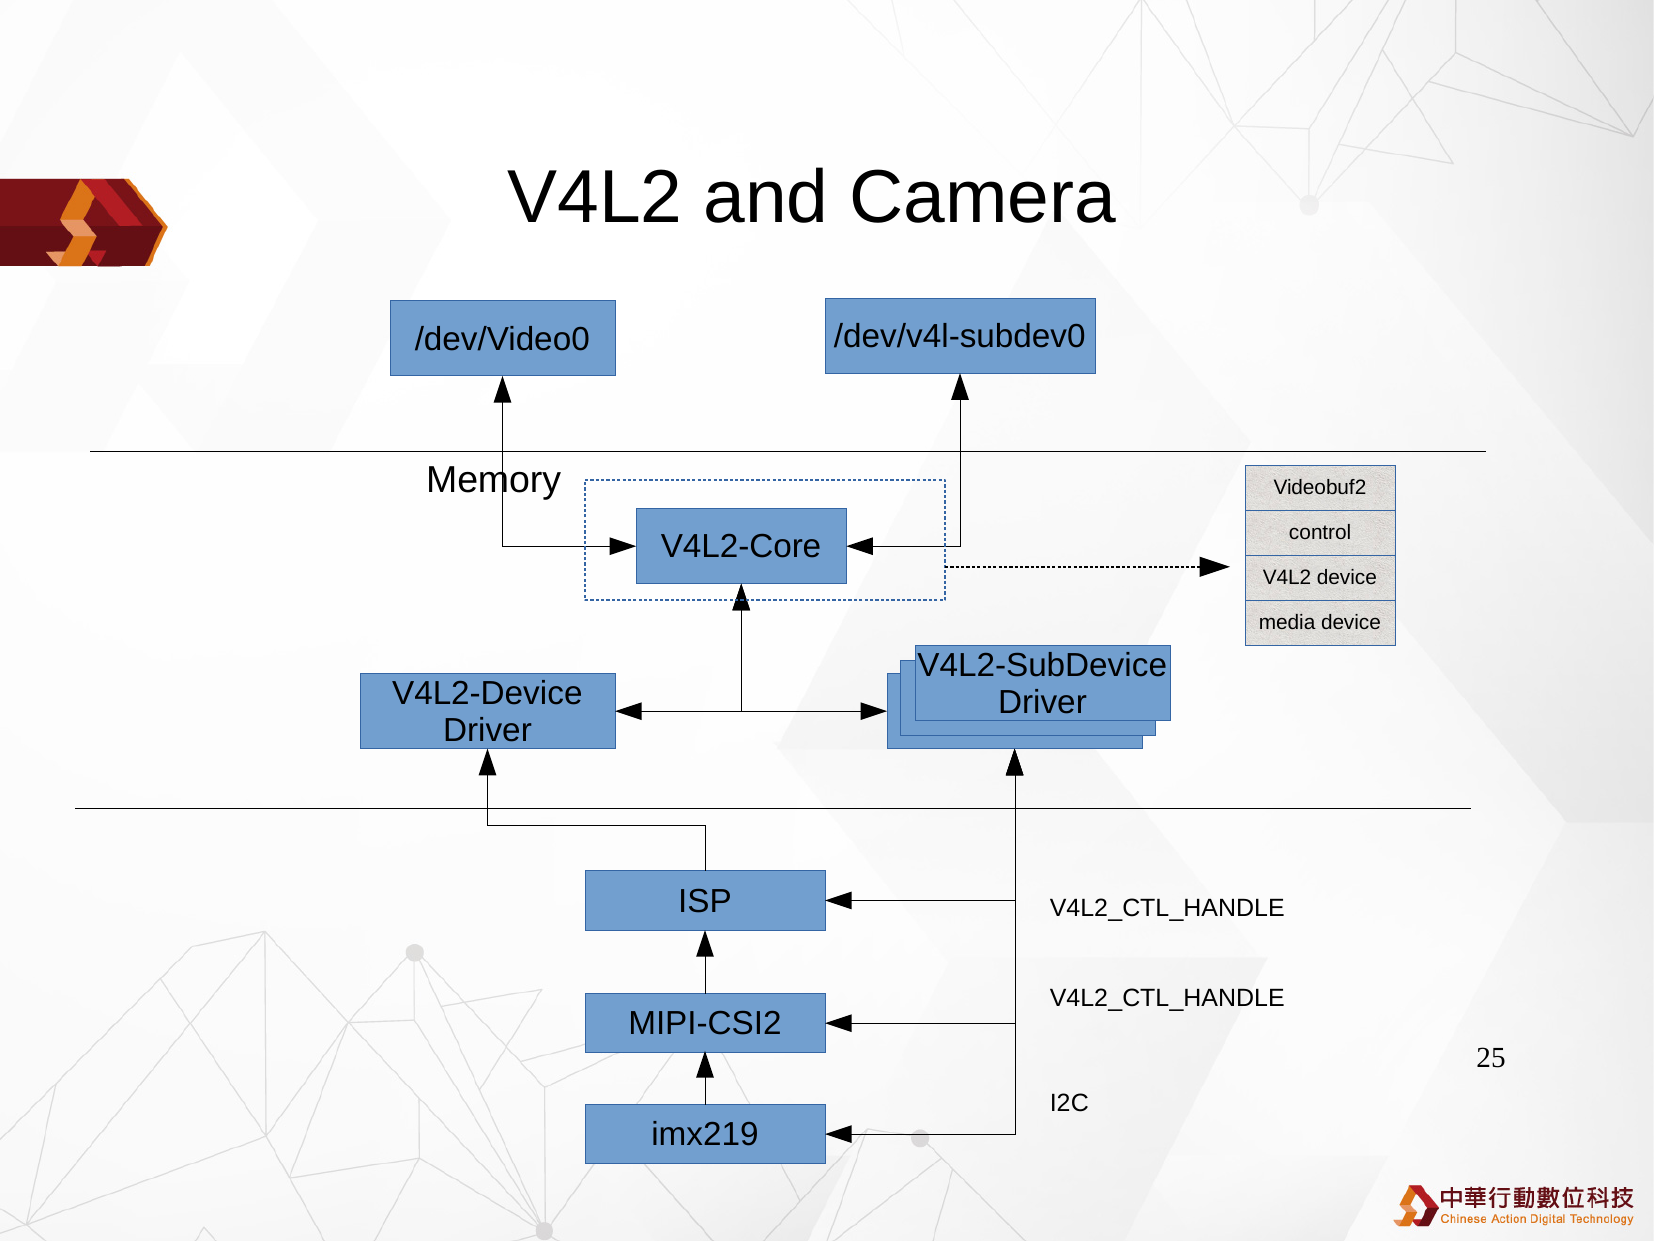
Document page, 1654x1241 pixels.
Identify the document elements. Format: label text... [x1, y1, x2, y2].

text_box control [1245, 510, 1396, 555]
text_box V4L2 device [1245, 555, 1396, 600]
text_box Videobuf2 [1245, 465, 1396, 510]
text_box imx219 [585, 1104, 826, 1164]
text_box MIPI-CSI2 [585, 993, 826, 1053]
text_box V4L2_CTL_HANDLE [1035, 975, 1321, 1021]
text_box /dev/Video0 [390, 300, 616, 376]
text_box V4L2-Device Driver [360, 673, 616, 749]
text_box V4L2_CTL_HANDLE [1035, 885, 1321, 931]
text_box [887, 660, 1156, 749]
text_box /dev/v4l-subdev0 [825, 298, 1096, 374]
text_box media device [1245, 600, 1396, 646]
title V4L2 and Camera [118, 112, 1506, 281]
text_box V4L2-Core [636, 508, 847, 584]
text_box Memory [411, 451, 592, 509]
text_box ISP [585, 870, 826, 931]
text_box V4L2-SubDevice Driver [915, 645, 1171, 721]
picture [0, 0, 1654, 1241]
text_box I2C [1035, 1080, 1126, 1124]
